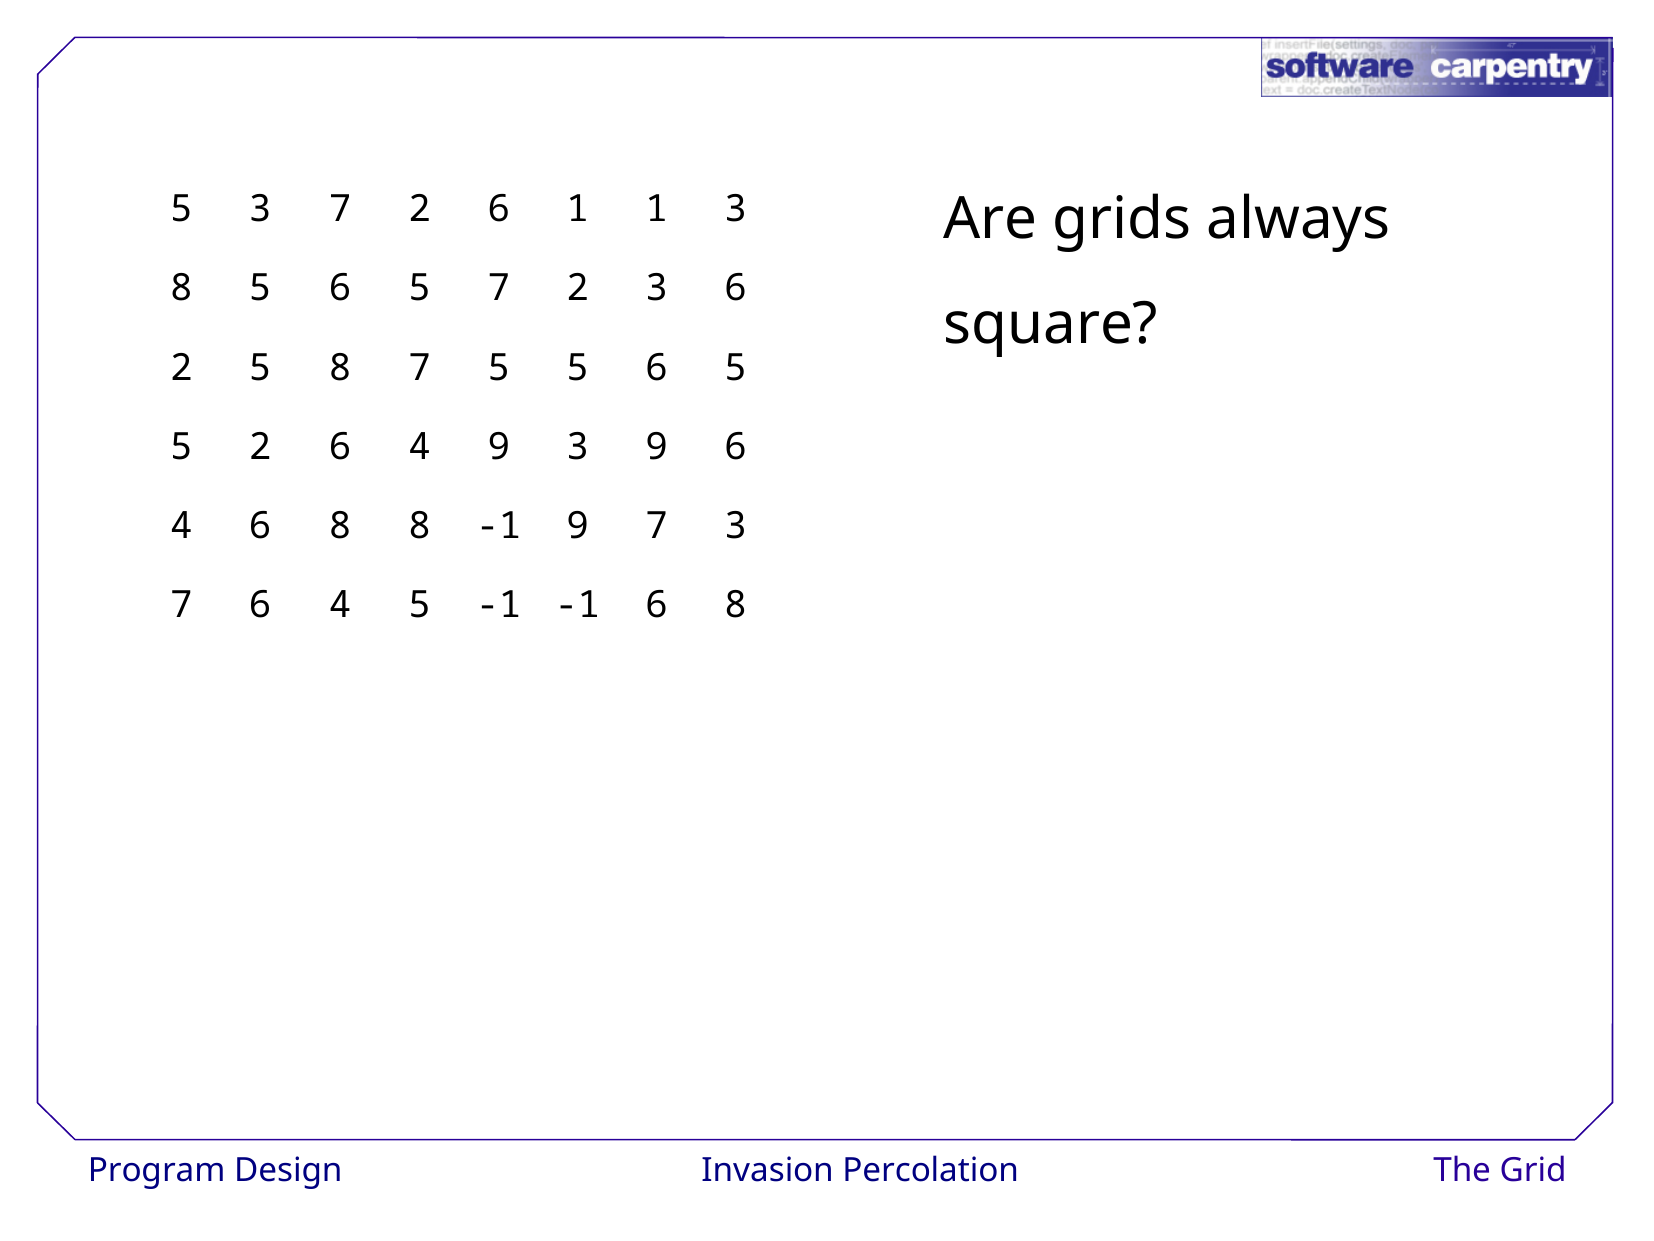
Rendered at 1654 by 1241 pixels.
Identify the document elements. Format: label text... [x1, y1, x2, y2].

table_cell 6 [300, 404, 380, 483]
table_cell 5 [380, 245, 459, 326]
table_header 1 [538, 166, 617, 245]
table_cell 9 [459, 404, 538, 483]
table_header 5 [142, 166, 221, 245]
table_header 6 [459, 166, 538, 245]
table_cell 5 [459, 326, 538, 404]
table_cell 7 [142, 562, 221, 641]
table_cell 8 [142, 245, 221, 326]
table_cell 5 [380, 562, 459, 641]
table_cell 6 [696, 245, 775, 326]
table_cell 2 [221, 404, 300, 483]
table_cell 3 [696, 483, 775, 562]
table_cell -1 [538, 562, 617, 641]
table_cell 7 [459, 245, 538, 326]
table_cell 2 [538, 245, 617, 326]
table_cell -1 [459, 562, 538, 641]
table_cell 9 [617, 404, 696, 483]
table_cell 5 [538, 326, 617, 404]
table_cell 6 [617, 326, 696, 404]
picture [1261, 39, 1613, 97]
table_cell 8 [300, 483, 380, 562]
table_cell 7 [380, 326, 459, 404]
table_header 1 [617, 166, 696, 245]
table_cell 5 [221, 245, 300, 326]
table_header 2 [380, 166, 459, 245]
table_cell 5 [142, 404, 221, 483]
table_cell 6 [696, 404, 775, 483]
table_cell 6 [617, 562, 696, 641]
table_cell 8 [380, 483, 459, 562]
table_header 3 [696, 166, 775, 245]
table_cell -1 [459, 483, 538, 562]
table_cell 6 [300, 245, 380, 326]
table_cell 7 [617, 483, 696, 562]
table_cell 3 [538, 404, 617, 483]
table_header 3 [221, 166, 300, 245]
table_cell 6 [221, 562, 300, 641]
table_cell 4 [300, 562, 380, 641]
table_cell 5 [696, 326, 775, 404]
table_cell 8 [696, 562, 775, 641]
table_cell 8 [300, 326, 380, 404]
table_cell 2 [142, 326, 221, 404]
table_cell 9 [538, 483, 617, 562]
table_cell 4 [142, 483, 221, 562]
text_box Are grids always square? [928, 137, 1406, 364]
table_cell 3 [617, 245, 696, 326]
table_cell 6 [221, 483, 300, 562]
table_cell 5 [221, 326, 300, 404]
table_cell 4 [380, 404, 459, 483]
table_header 7 [300, 166, 380, 245]
